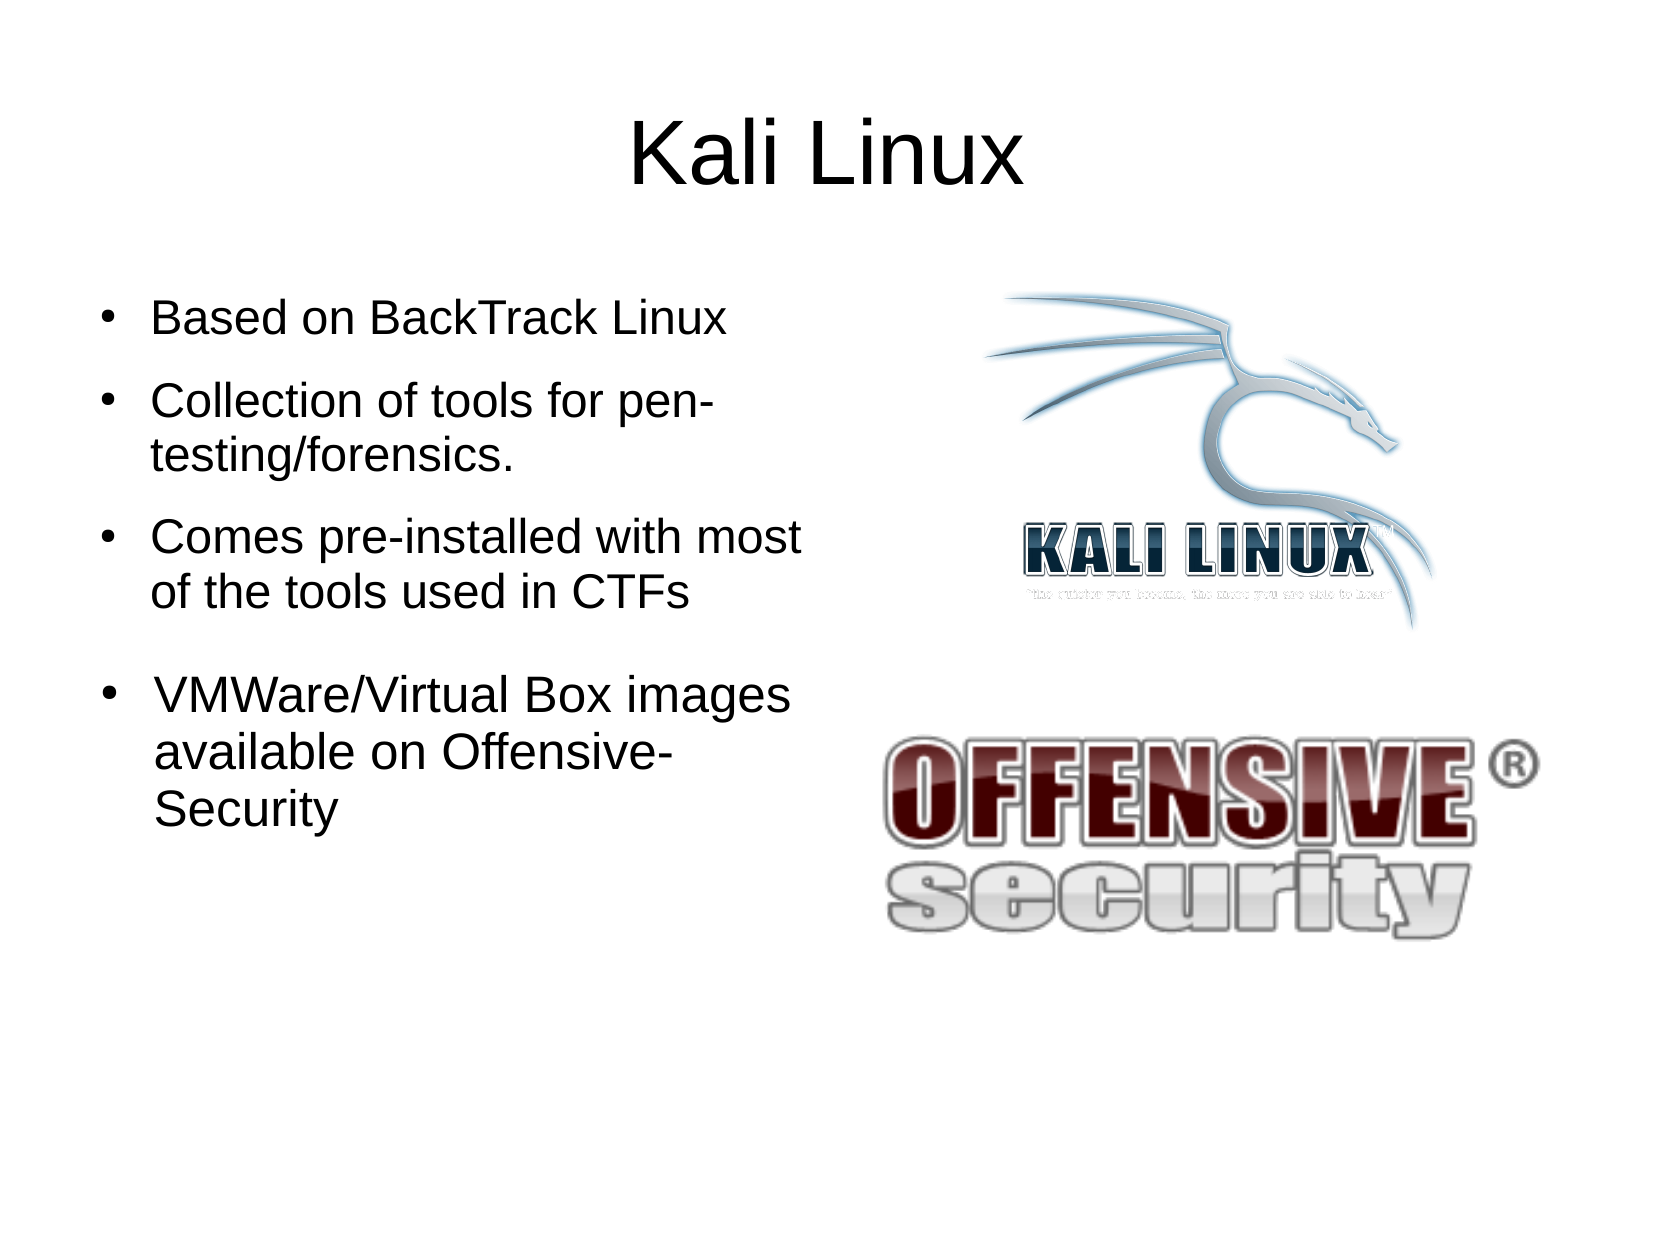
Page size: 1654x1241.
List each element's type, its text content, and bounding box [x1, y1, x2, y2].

list Based on BackTrack Linux Collection of tools for pen-testing/forensics. Comes pre-installed with most of the tools used in CTFs [82, 290, 809, 634]
picture [979, 290, 1438, 634]
title Kali Linux [82, 49, 1571, 257]
list VMWare/Virtual Box images available on Offensive-Security [82, 665, 809, 1009]
picture [845, 728, 1572, 947]
